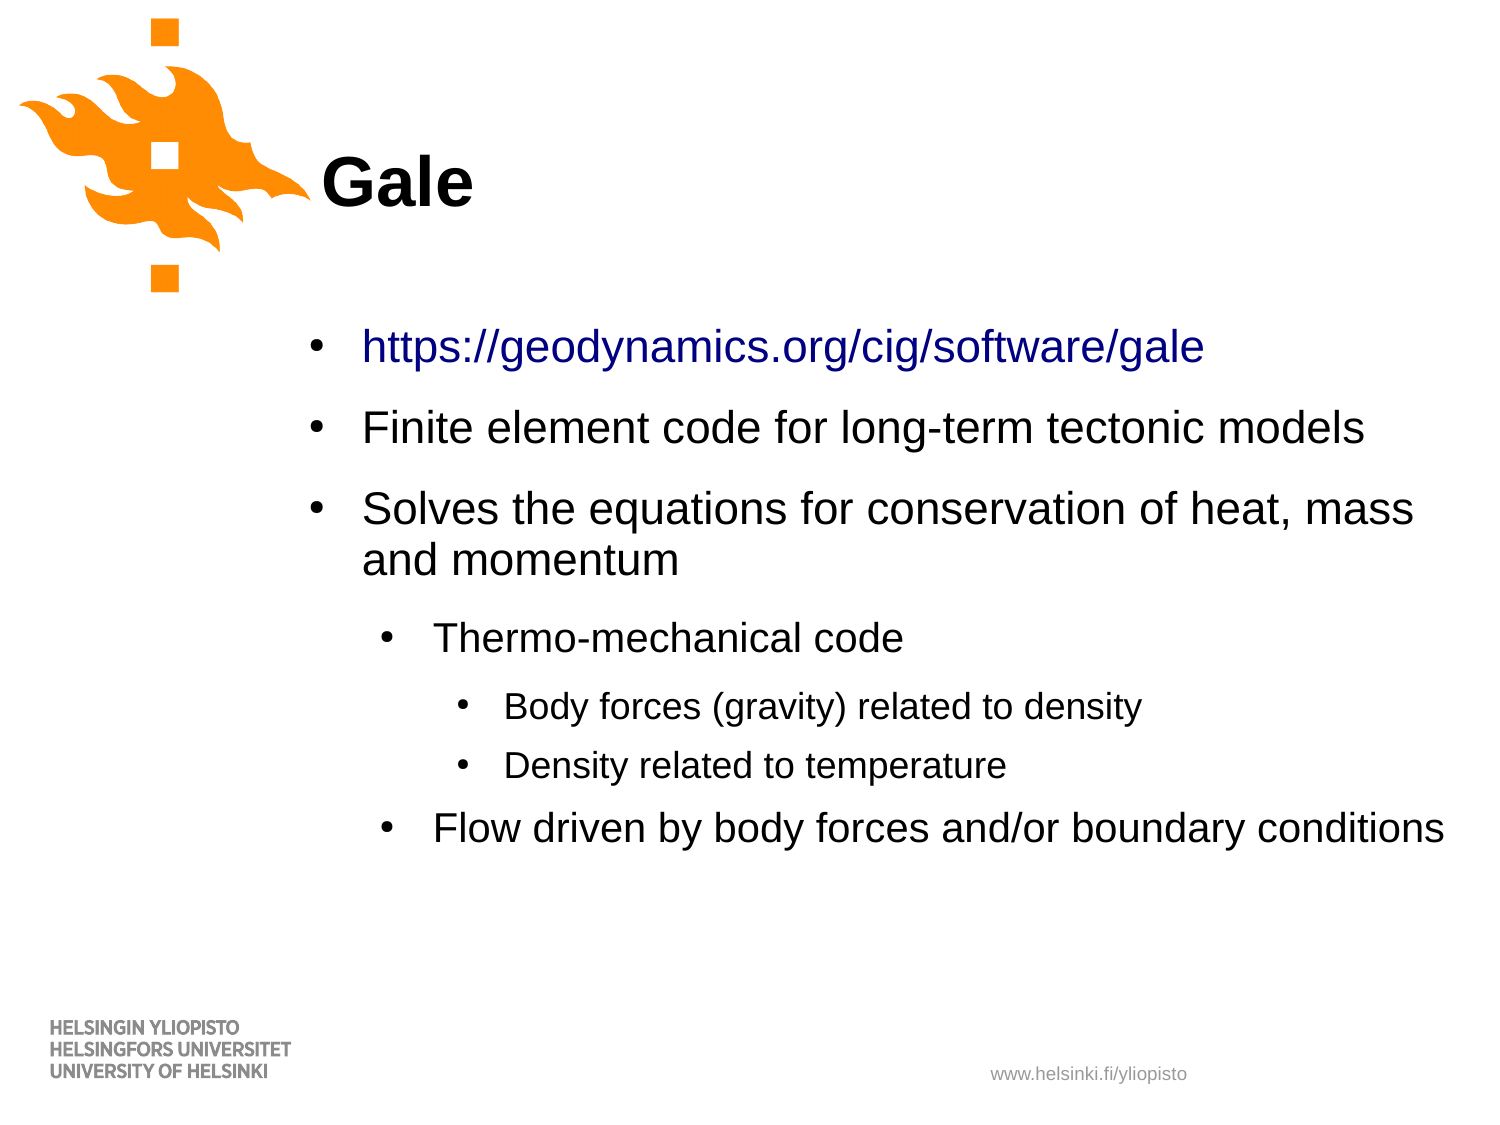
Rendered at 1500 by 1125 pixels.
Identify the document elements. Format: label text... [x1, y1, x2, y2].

picture [0, 0, 337, 318]
picture [32, 1001, 309, 1096]
title Gale [321, 87, 1447, 276]
list https://geodynamics.org/cig/software/gale Finite element code for long-term tectonic models Solves the equations for conservation of heat, mass and momentum Thermo-mechanical code Body forces (gravity) related to density Density related to temperature Flow driven by body forces and/or boundary conditions [291, 321, 1447, 974]
